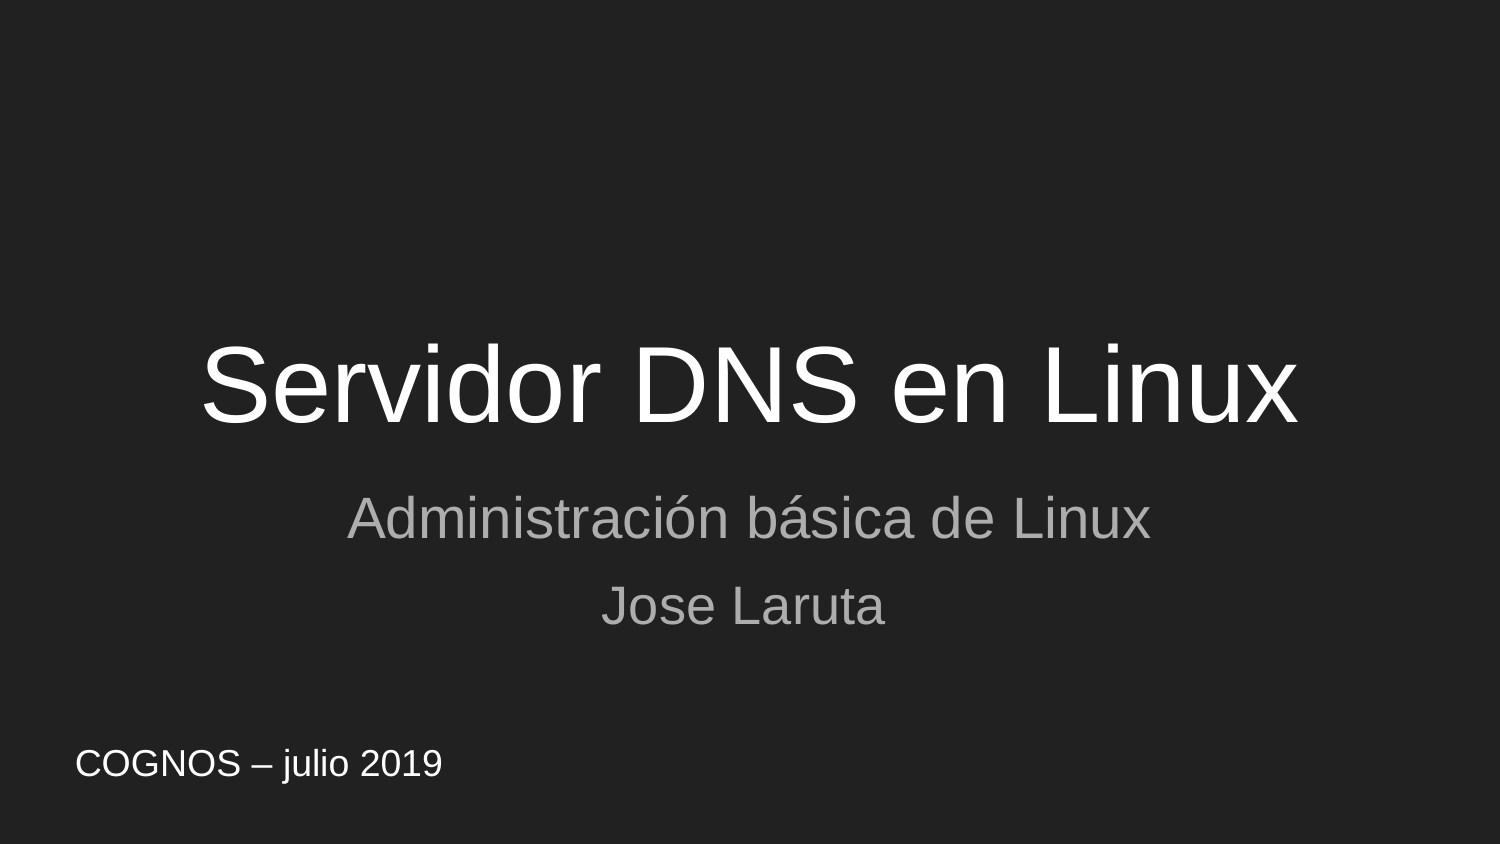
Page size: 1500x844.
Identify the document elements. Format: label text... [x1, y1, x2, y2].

subtitle Administración básica de Linux [51, 464, 1449, 595]
text_box Jose Laruta [45, 555, 1443, 685]
title Servidor DNS en Linux [51, 122, 1449, 459]
text_box COGNOS – julio 2019 [60, 735, 1441, 792]
